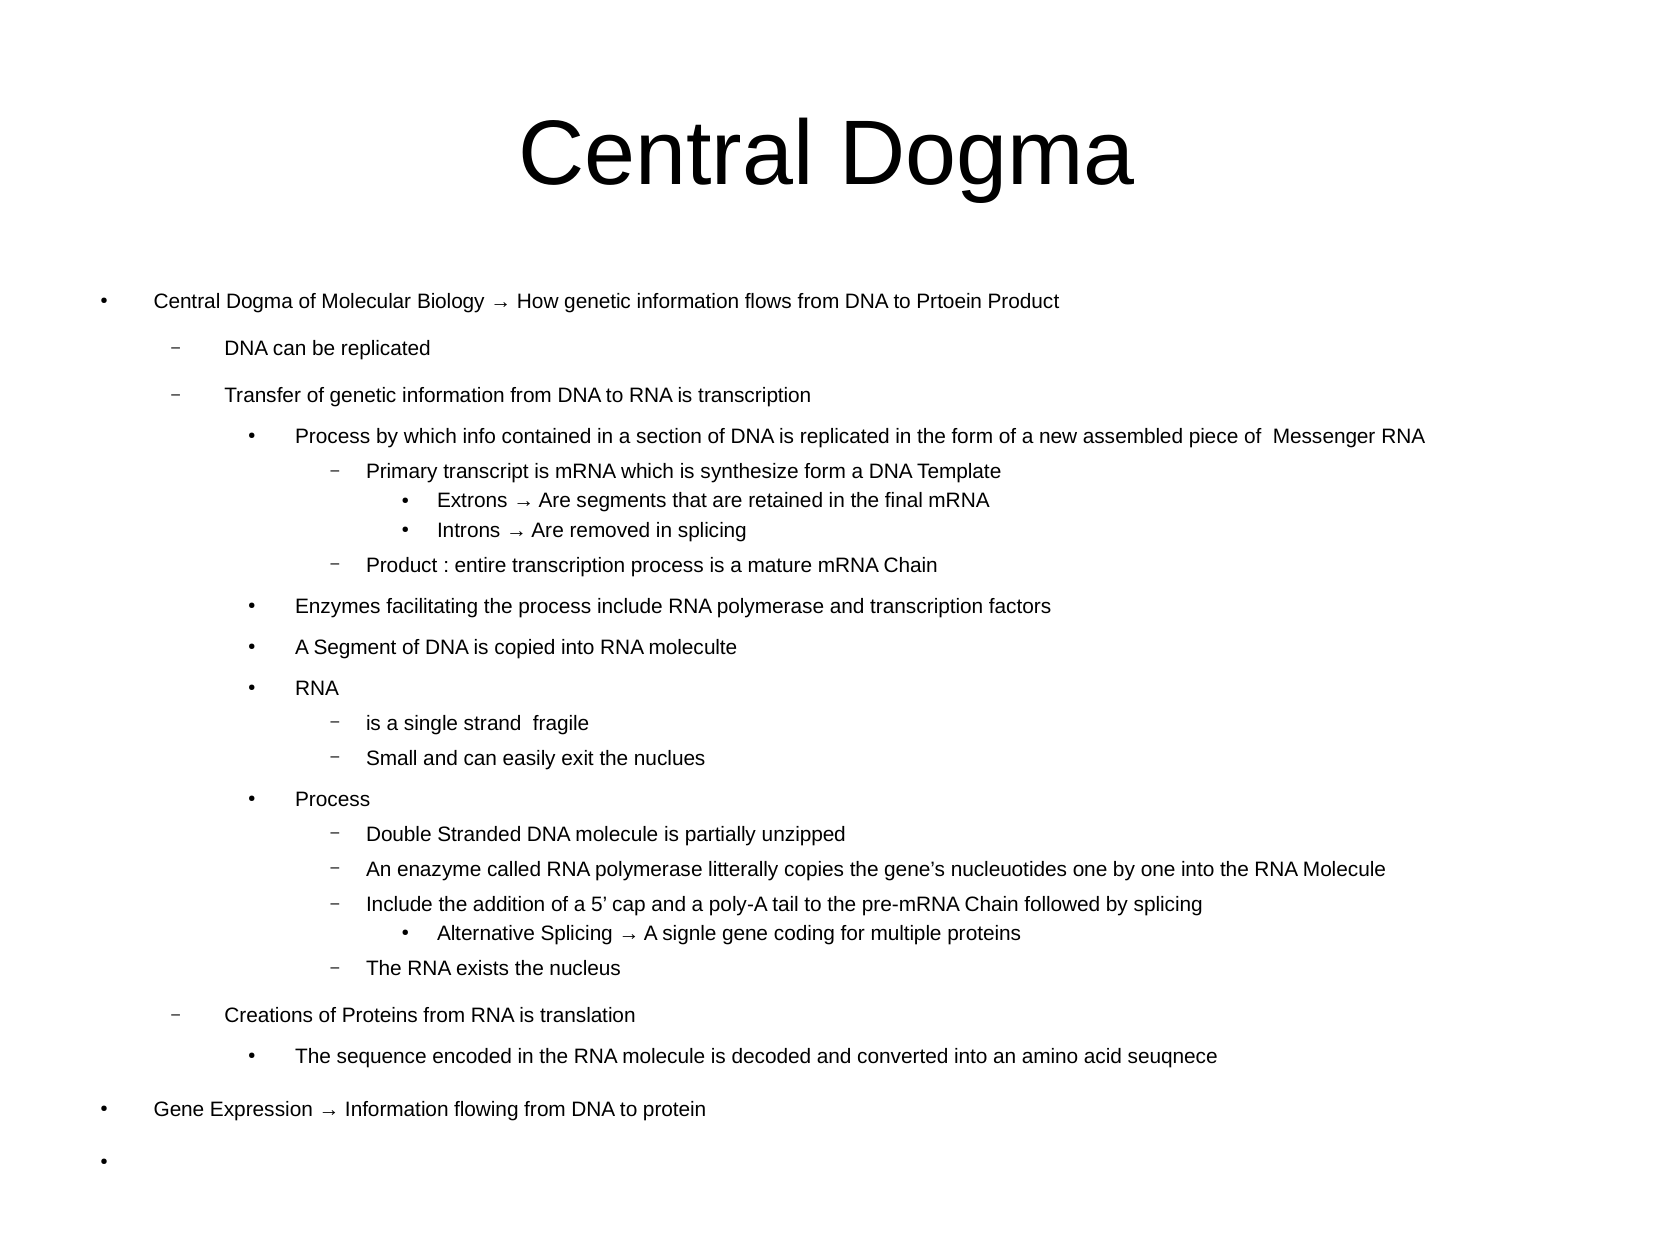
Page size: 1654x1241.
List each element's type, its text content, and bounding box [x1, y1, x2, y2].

list Central Dogma of Molecular Biology → How genetic information flows from DNA to Prtoein Product DNA can be replicated Transfer of genetic information from DNA to RNA is transcription Process by which info contained in a section of DNA is replicated in the form of a new assembled piece of Messenger RNA Primary transcript is mRNA which is synthesize form a DNA Template Extrons → Are segments that are retained in the final mRNA Introns → Are removed in splicing Product : entire transcription process is a mature mRNA Chain Enzymes facilitating the process include RNA polymerase and transcription factors A Segment of DNA is copied into RNA moleculte RNA is a single strand fragile Small and can easily exit the nuclues Process Double Stranded DNA molecule is partially unzipped An enazyme called RNA polymerase litterally copies the gene’s nucleuotides one by one into the RNA Molecule Include the addition of a 5’ cap and a poly-A tail to the pre-mRNA Chain followed by splicing Alternative Splicing → A signle gene coding for multiple proteins The RNA exists the nucleus Creations of Proteins from RNA is translation The sequence encoded in the RNA molecule is decoded and converted into an amino acid seuqnece Gene Expression → Information flowing from DNA to protein [82, 290, 1571, 1229]
title Central Dogma [82, 49, 1571, 257]
